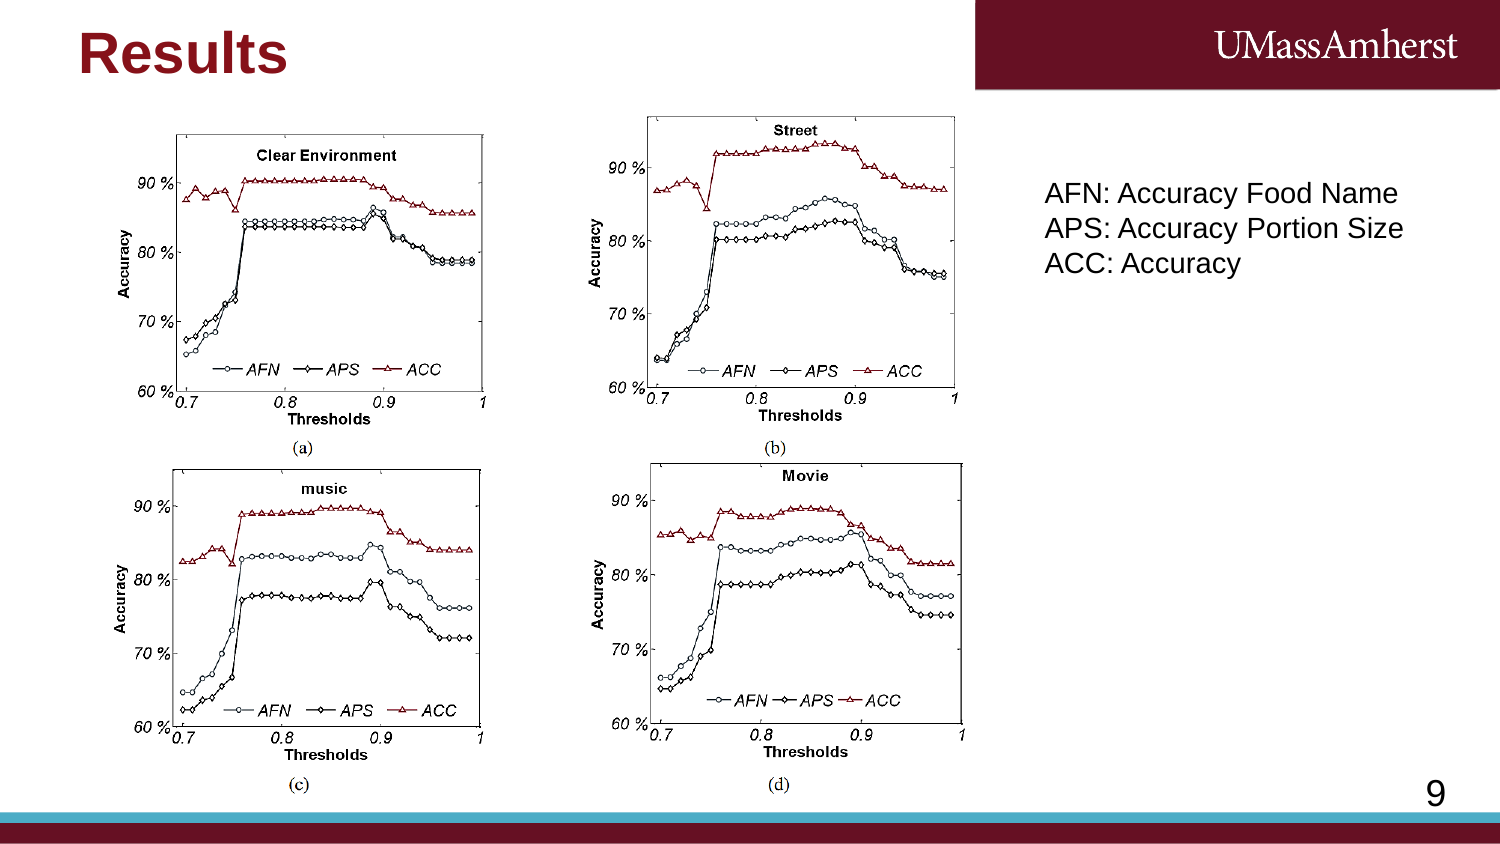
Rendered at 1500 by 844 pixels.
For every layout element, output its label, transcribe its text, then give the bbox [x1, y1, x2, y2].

text_box Results [63, 0, 1264, 100]
picture [83, 99, 984, 806]
picture [1264, 28, 1458, 59]
text_box <number> [1111, 769, 1462, 814]
text_box AFN: Accuracy Food Name APS: Accuracy Portion Size ACC: Accuracy [1029, 167, 1437, 287]
